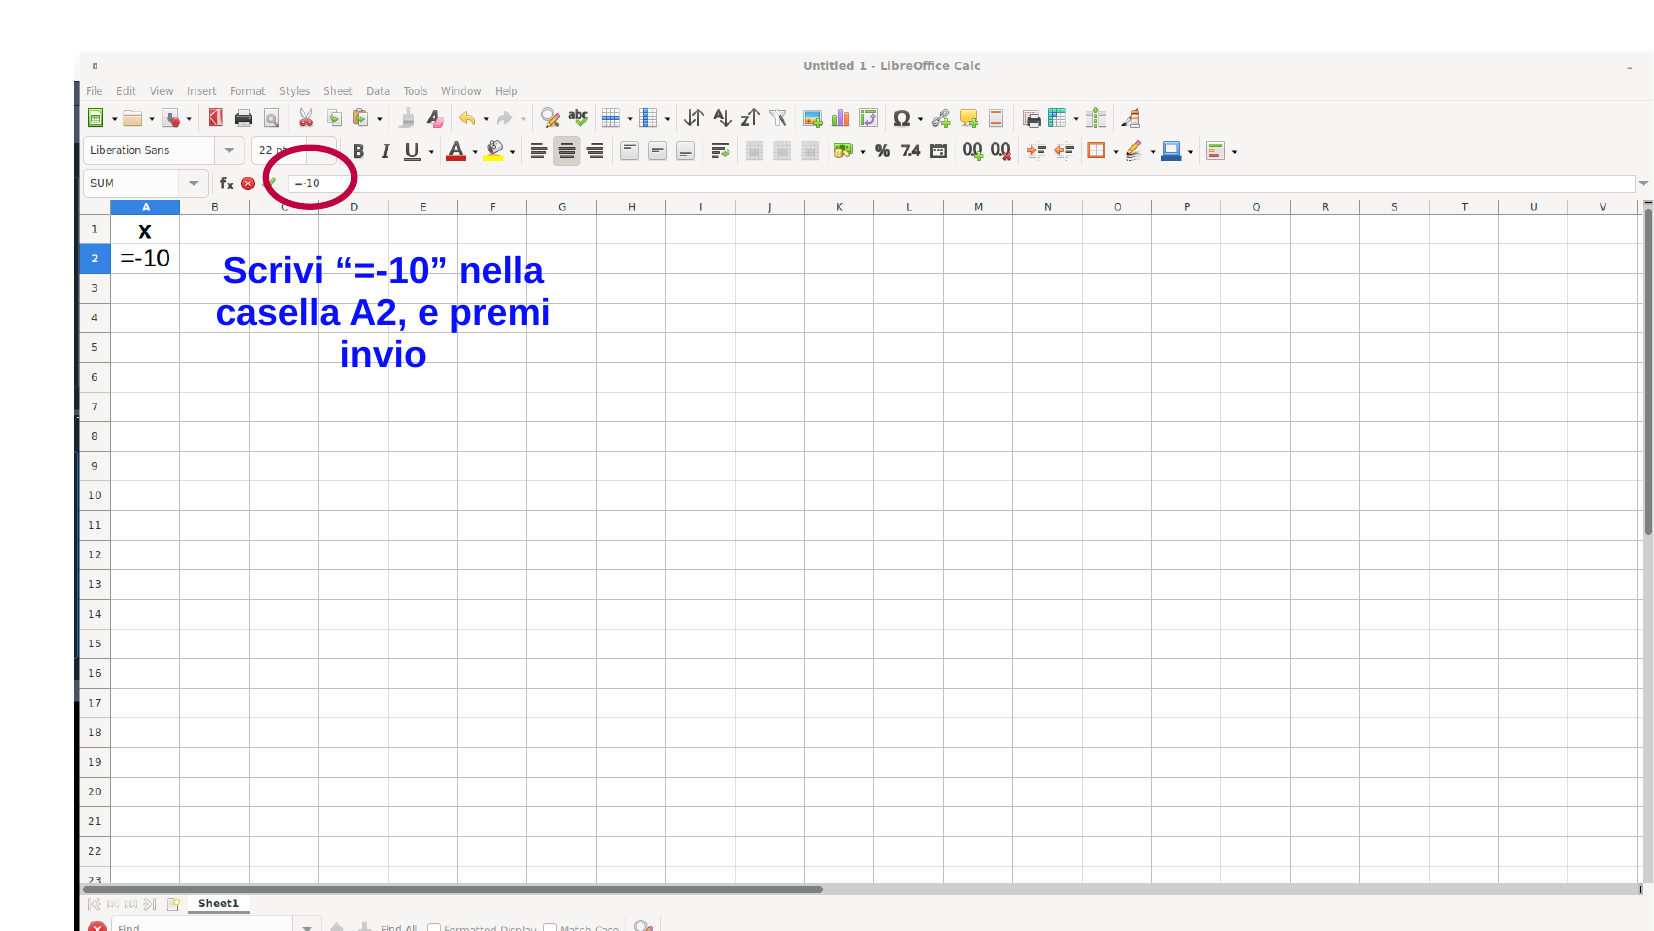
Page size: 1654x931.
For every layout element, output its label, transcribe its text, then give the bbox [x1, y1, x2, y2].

text_box Scrivi “=-10” nella casella A2, e premi invio [200, 242, 591, 383]
picture [74, 51, 1654, 931]
